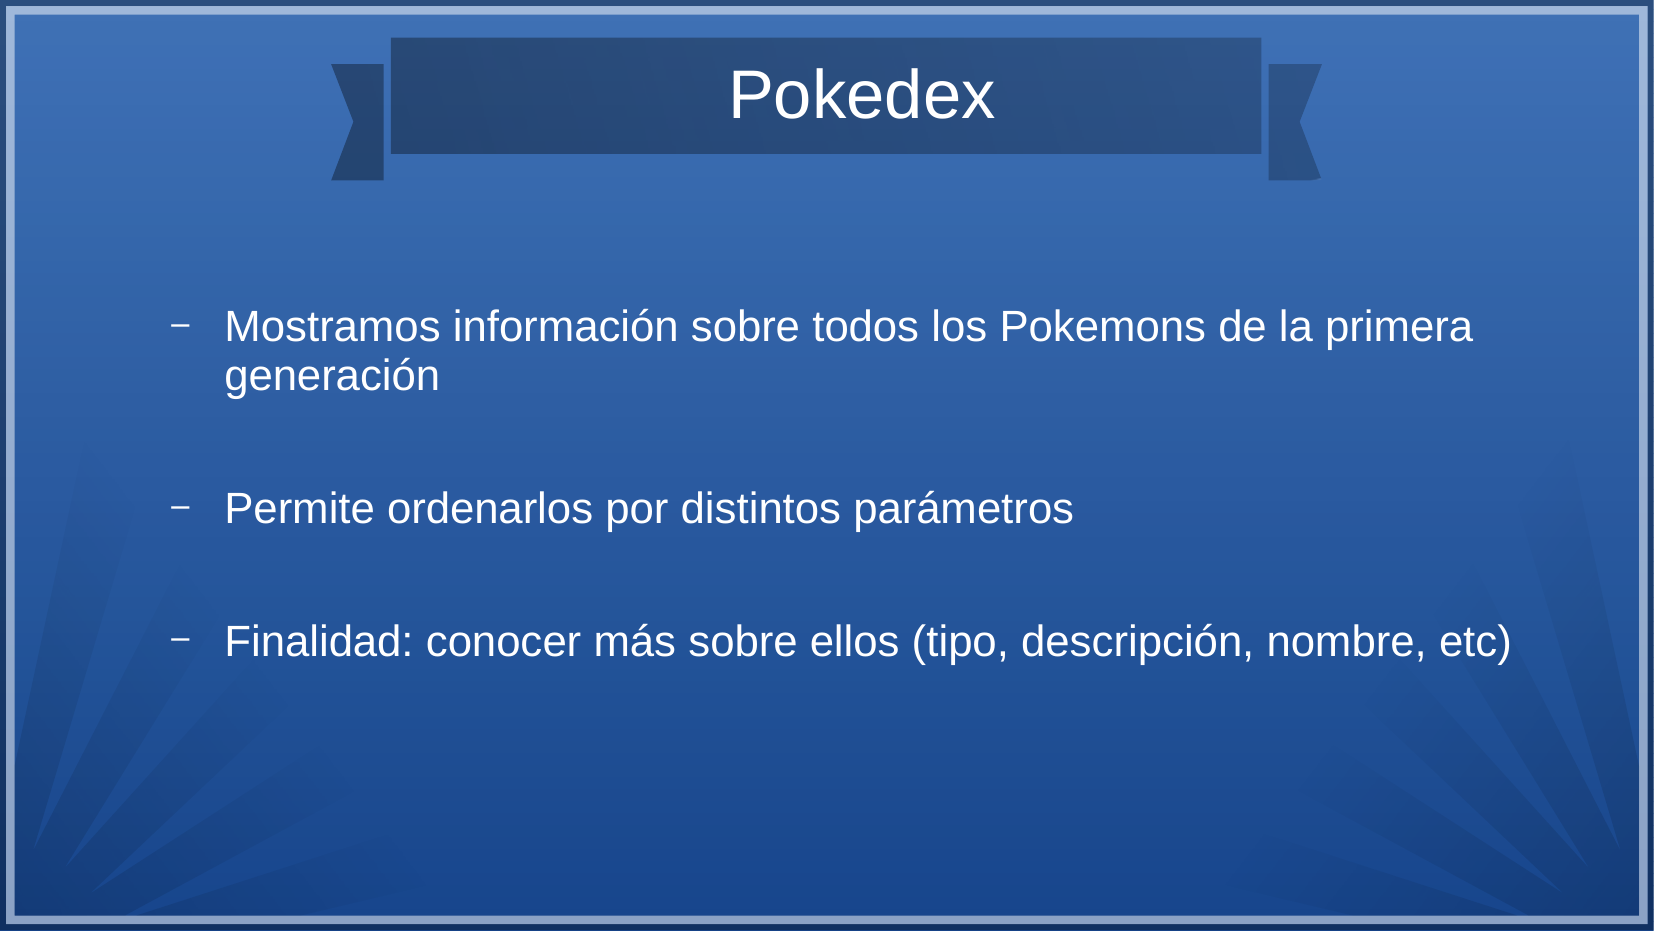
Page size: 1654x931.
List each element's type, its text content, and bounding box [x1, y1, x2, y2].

list Mostramos información sobre todos los Pokemons de la primera generación Permite ordenarlos por distintos parámetros Finalidad: conocer más sobre ellos (tipo, descripción, nombre, etc) [82, 224, 1571, 848]
title Pokedex [389, 35, 1264, 154]
